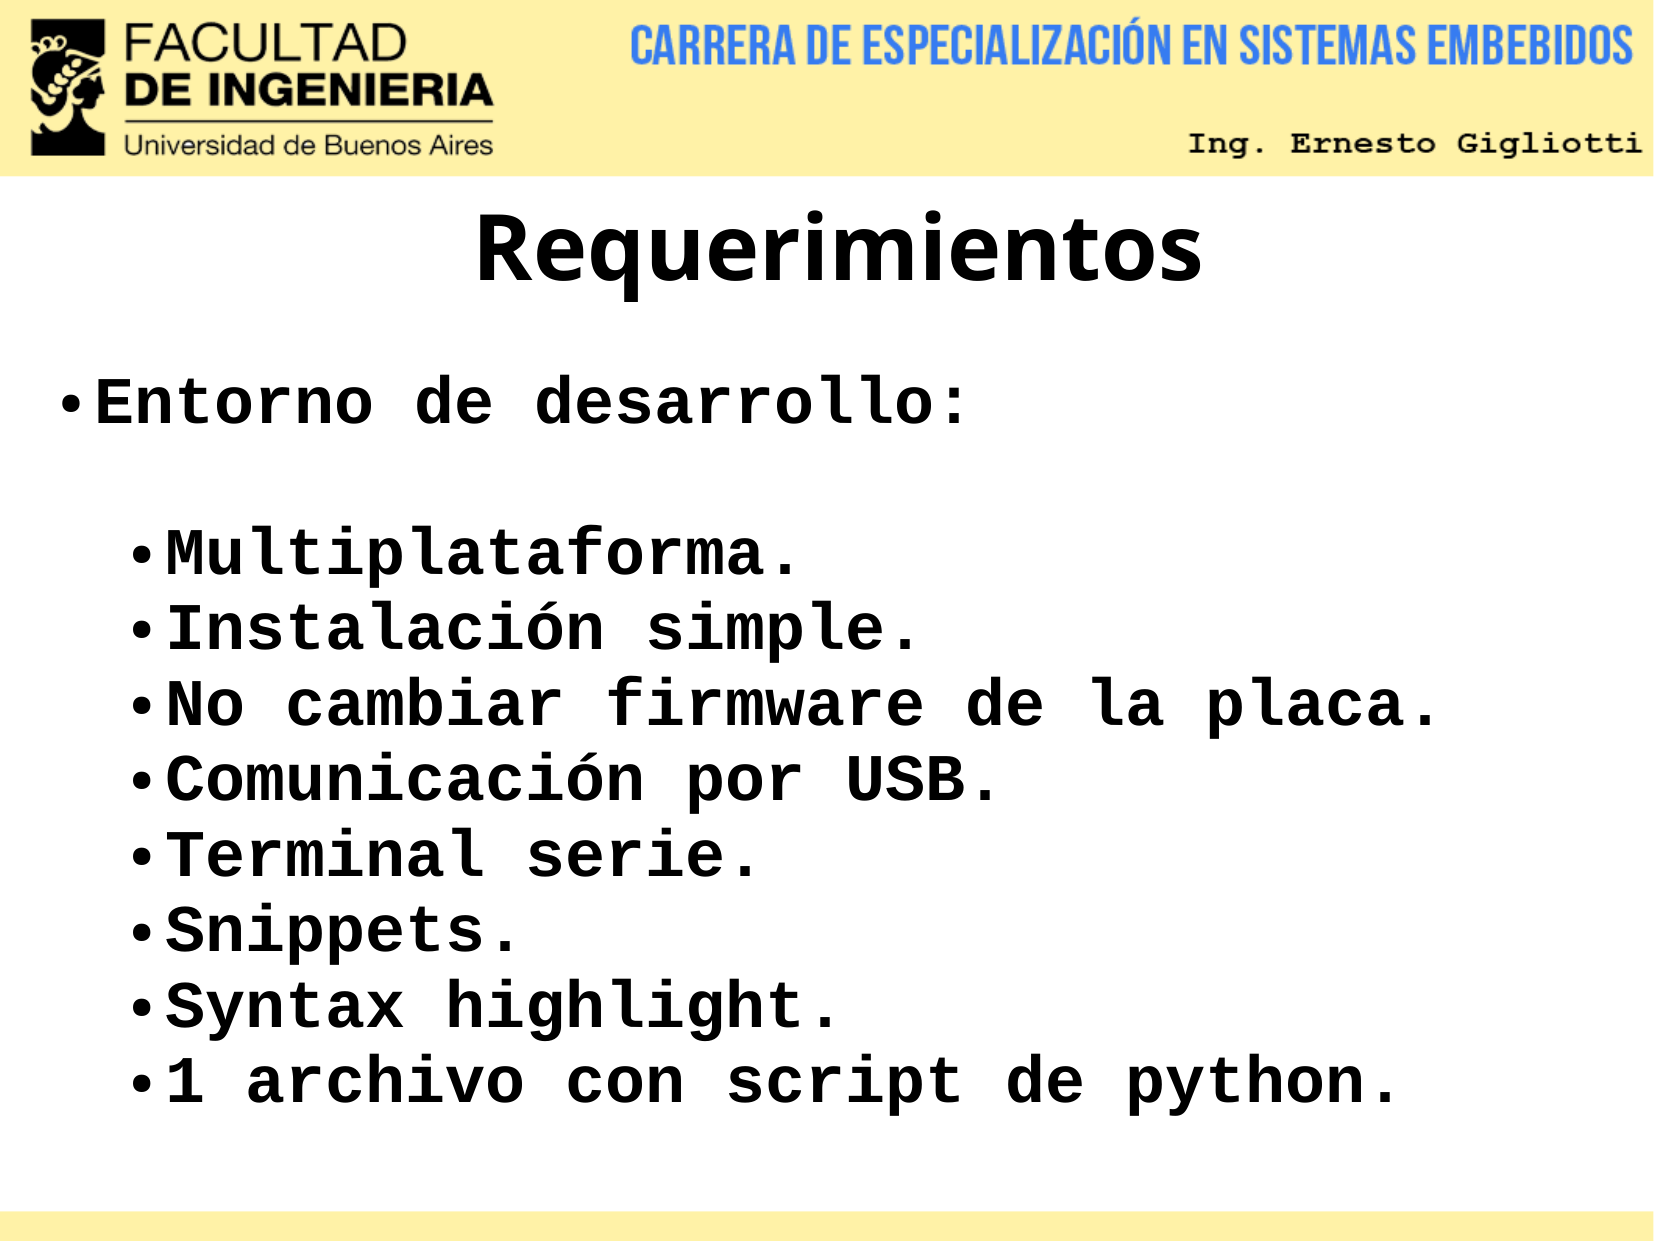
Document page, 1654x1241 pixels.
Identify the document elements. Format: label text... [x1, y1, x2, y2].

text_box Entorno de desarrollo: Multiplataforma. Instalación simple. No cambiar firmware de la placa. Comunicación por USB. Terminal serie. Snippets. Syntax highlight. 1 archivo con script de python. [44, 360, 1642, 1241]
picture [0, 0, 1654, 1241]
title Requerimientos [94, 141, 1583, 349]
